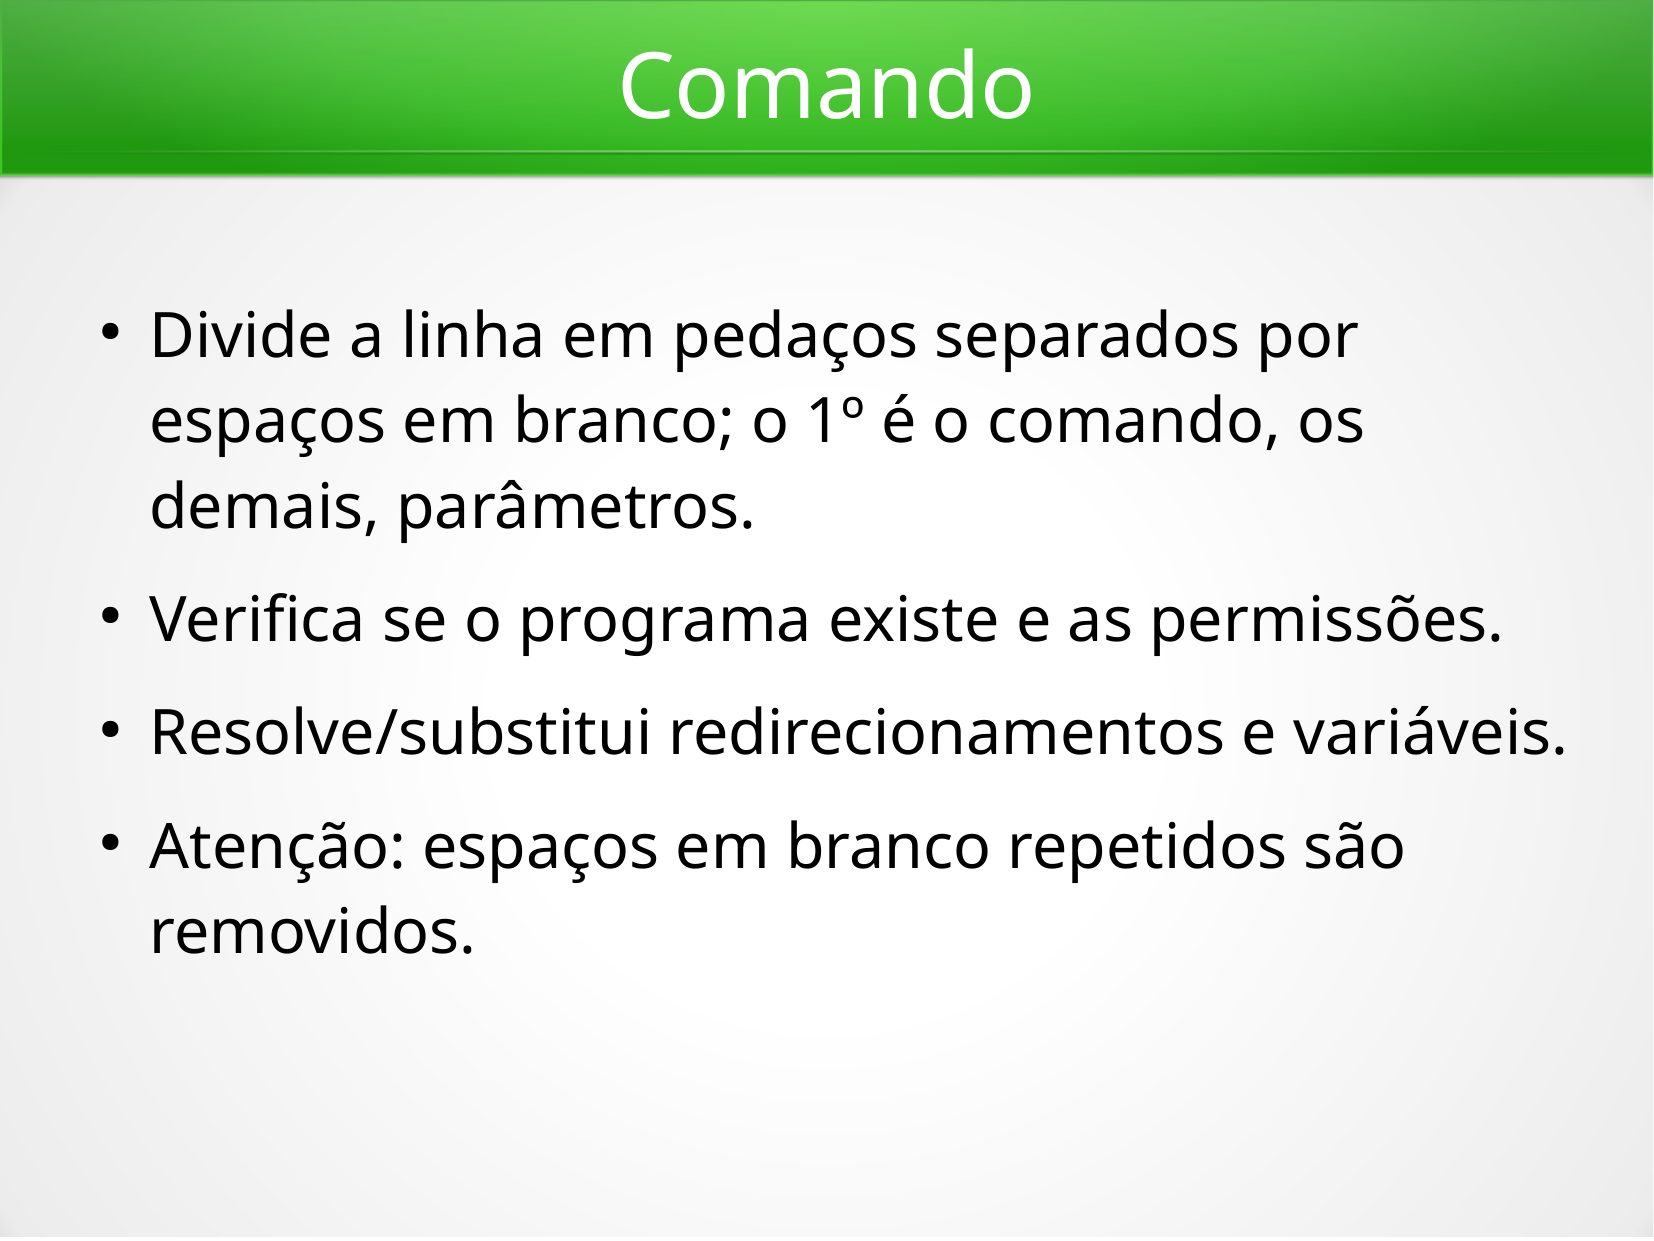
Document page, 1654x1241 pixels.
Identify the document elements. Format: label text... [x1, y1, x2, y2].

list Divide a linha em pedaços separados por espaços em branco; o 1º é o comando, os demais, parâmetros. Verifica se o programa existe e as permissões. Resolve/substitui redirecionamentos e variáveis. Atenção: espaços em branco repetidos são removidos. [82, 290, 1571, 1010]
picture [0, 0, 1654, 1237]
title Comando [82, 11, 1571, 154]
